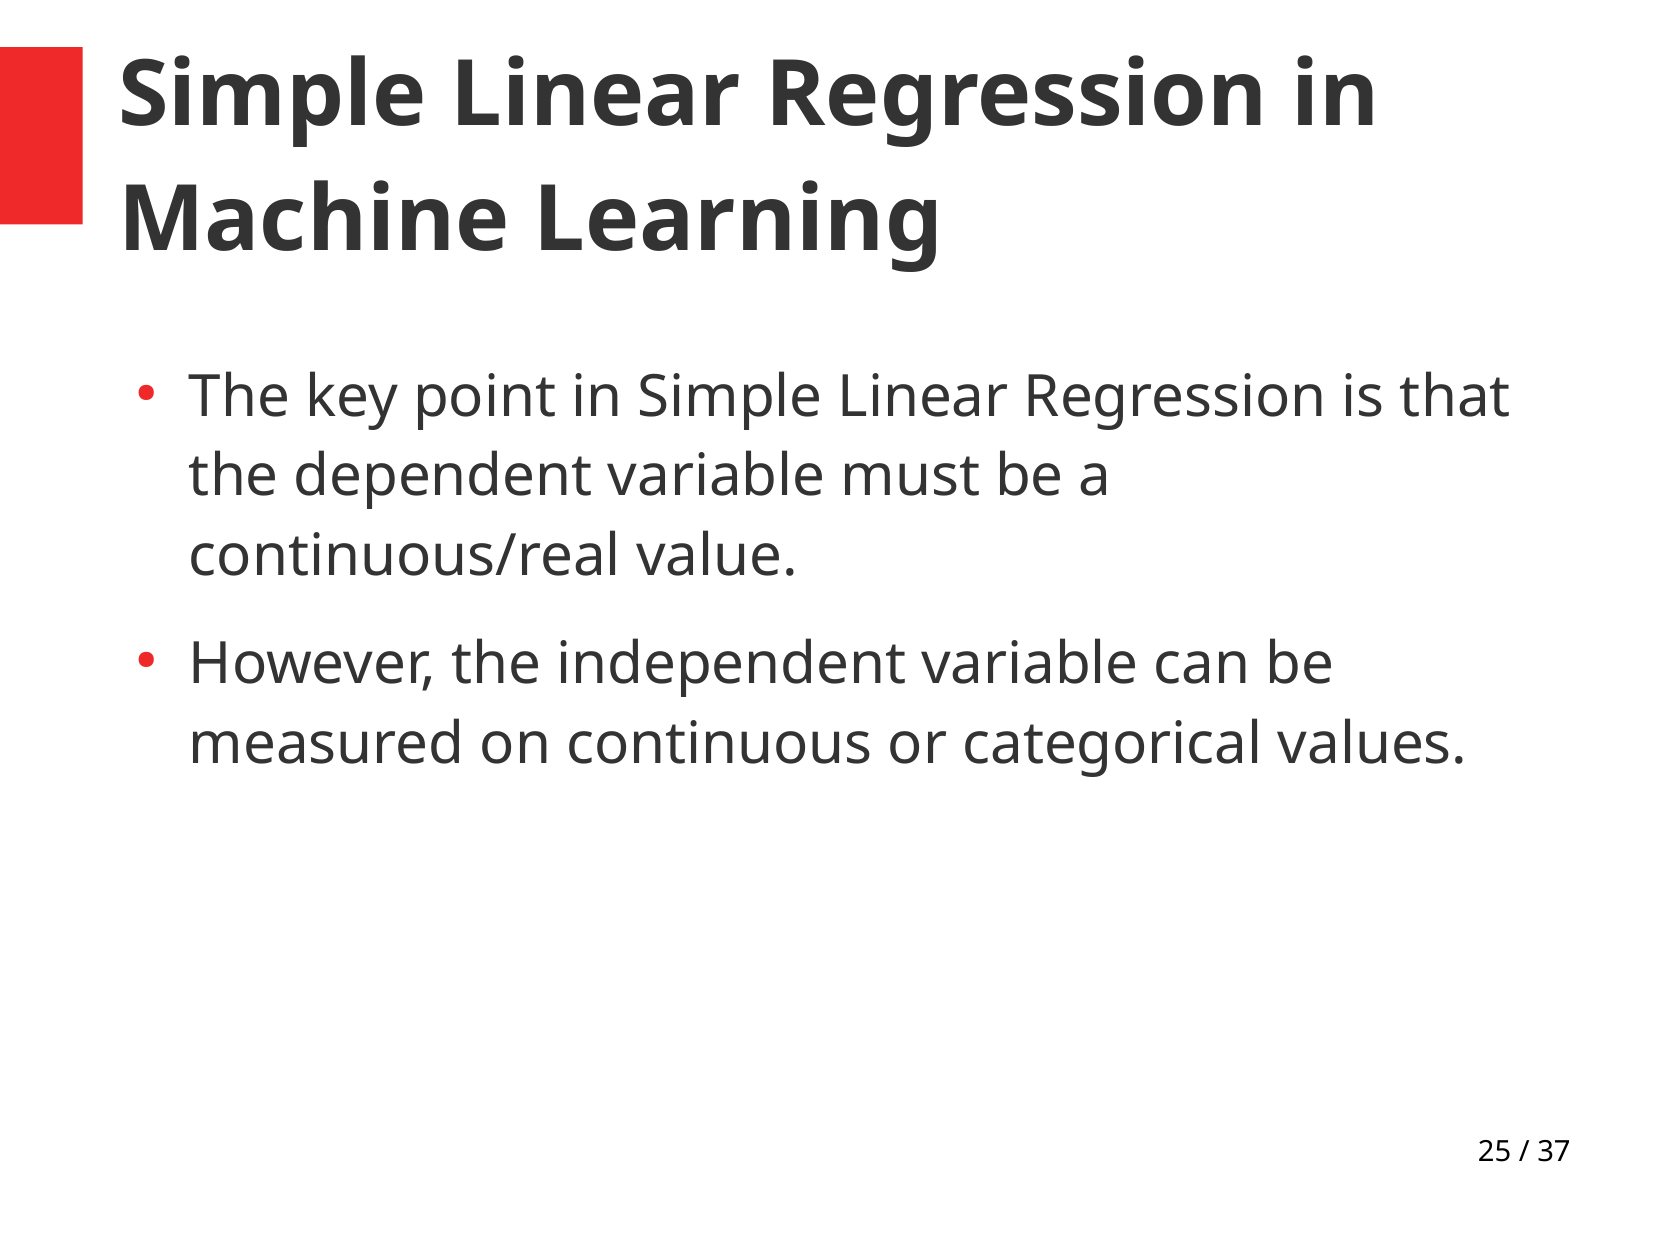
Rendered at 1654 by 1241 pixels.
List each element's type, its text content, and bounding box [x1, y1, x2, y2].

list The key point in Simple Linear Regression is that the dependent variable must be a continuous/real value. However, the independent variable can be measured on continuous or categorical values. [118, 354, 1536, 1074]
title Simple Linear Regression in Machine Learning [118, 28, 1571, 278]
